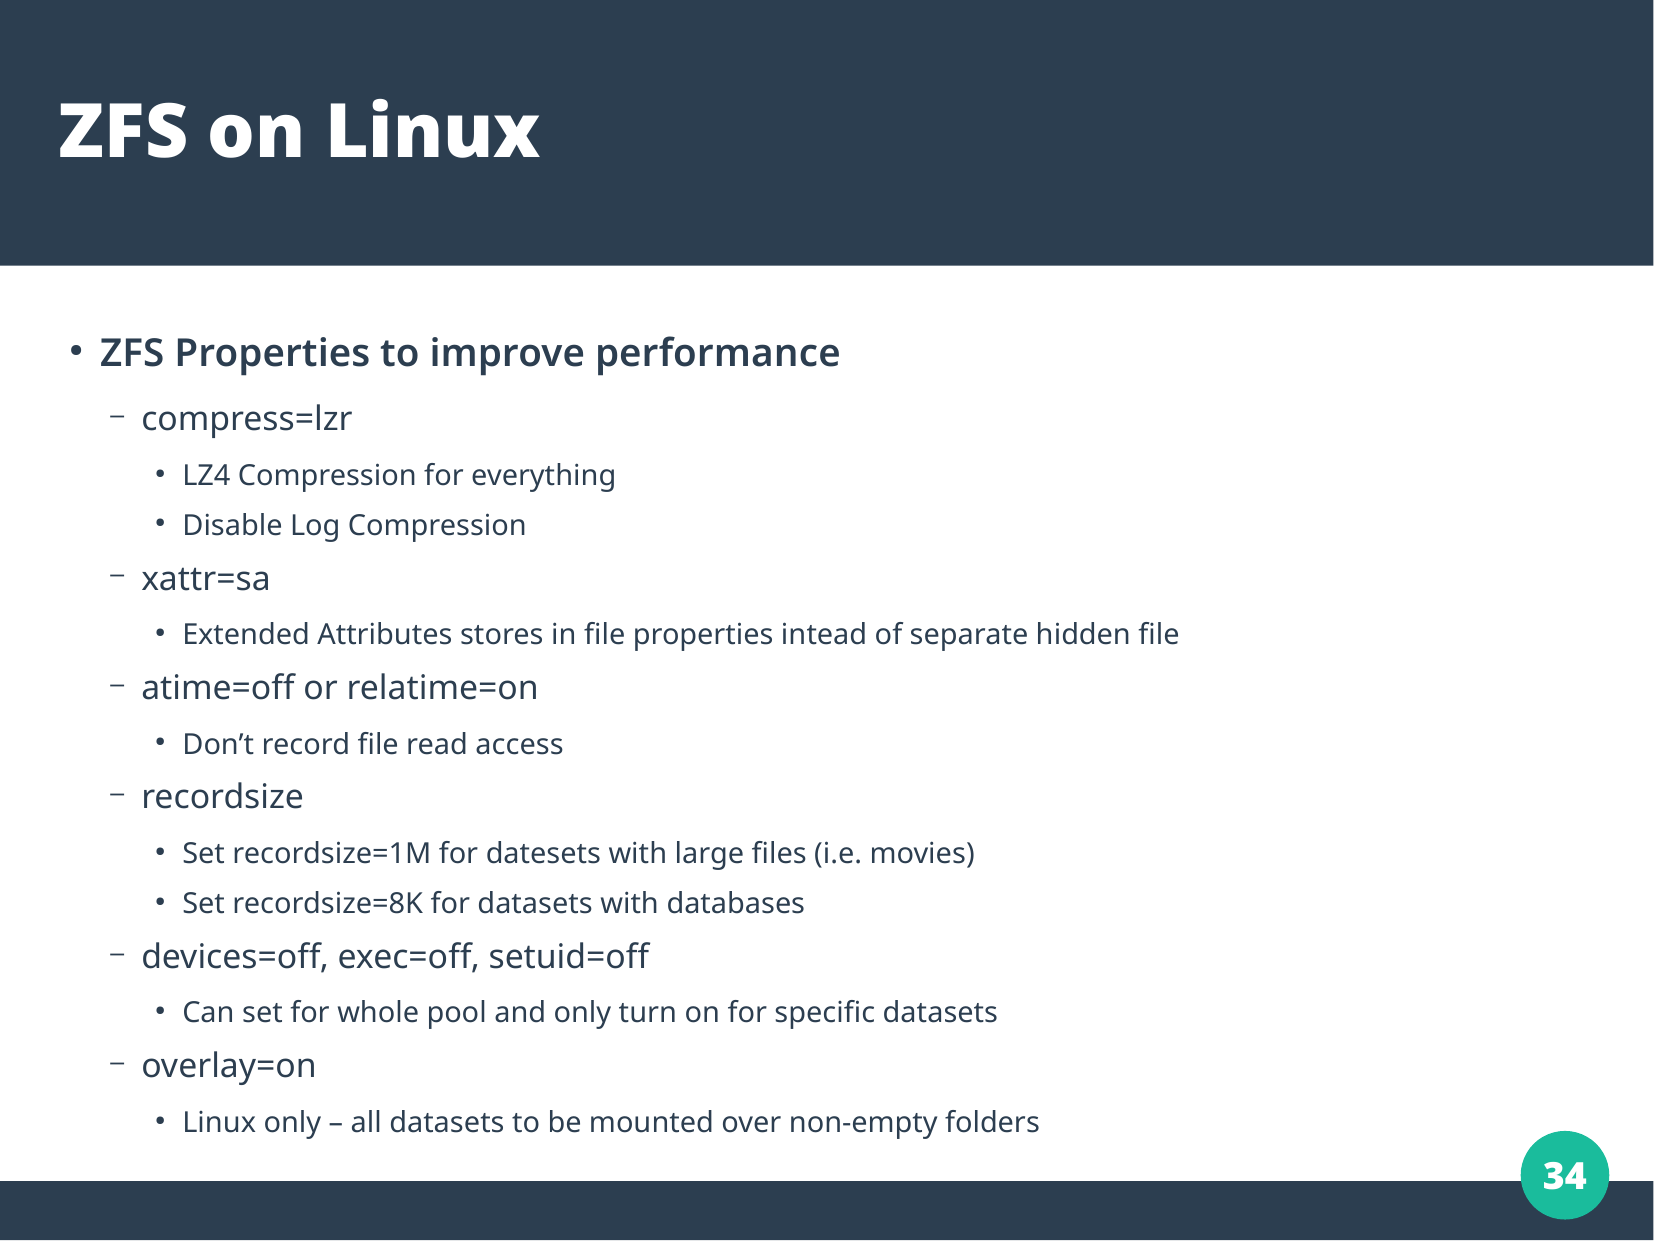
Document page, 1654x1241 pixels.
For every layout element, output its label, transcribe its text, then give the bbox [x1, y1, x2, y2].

title ZFS on Linux [59, 49, 1595, 207]
list ZFS Properties to improve performance compress=lzr LZ4 Compression for everything Disable Log Compression xattr=sa Extended Attributes stores in file properties intead of separate hidden file atime=off or relatime=on Don’t record file read access recordsize Set recordsize=1M for datesets with large files (i.e. movies) Set recordsize=8K for datasets with databases devices=off, exec=off, setuid=off Can set for whole pool and only turn on for specific datasets overlay=on Linux only – all datasets to be mounted over non-empty folders [59, 324, 1595, 1152]
